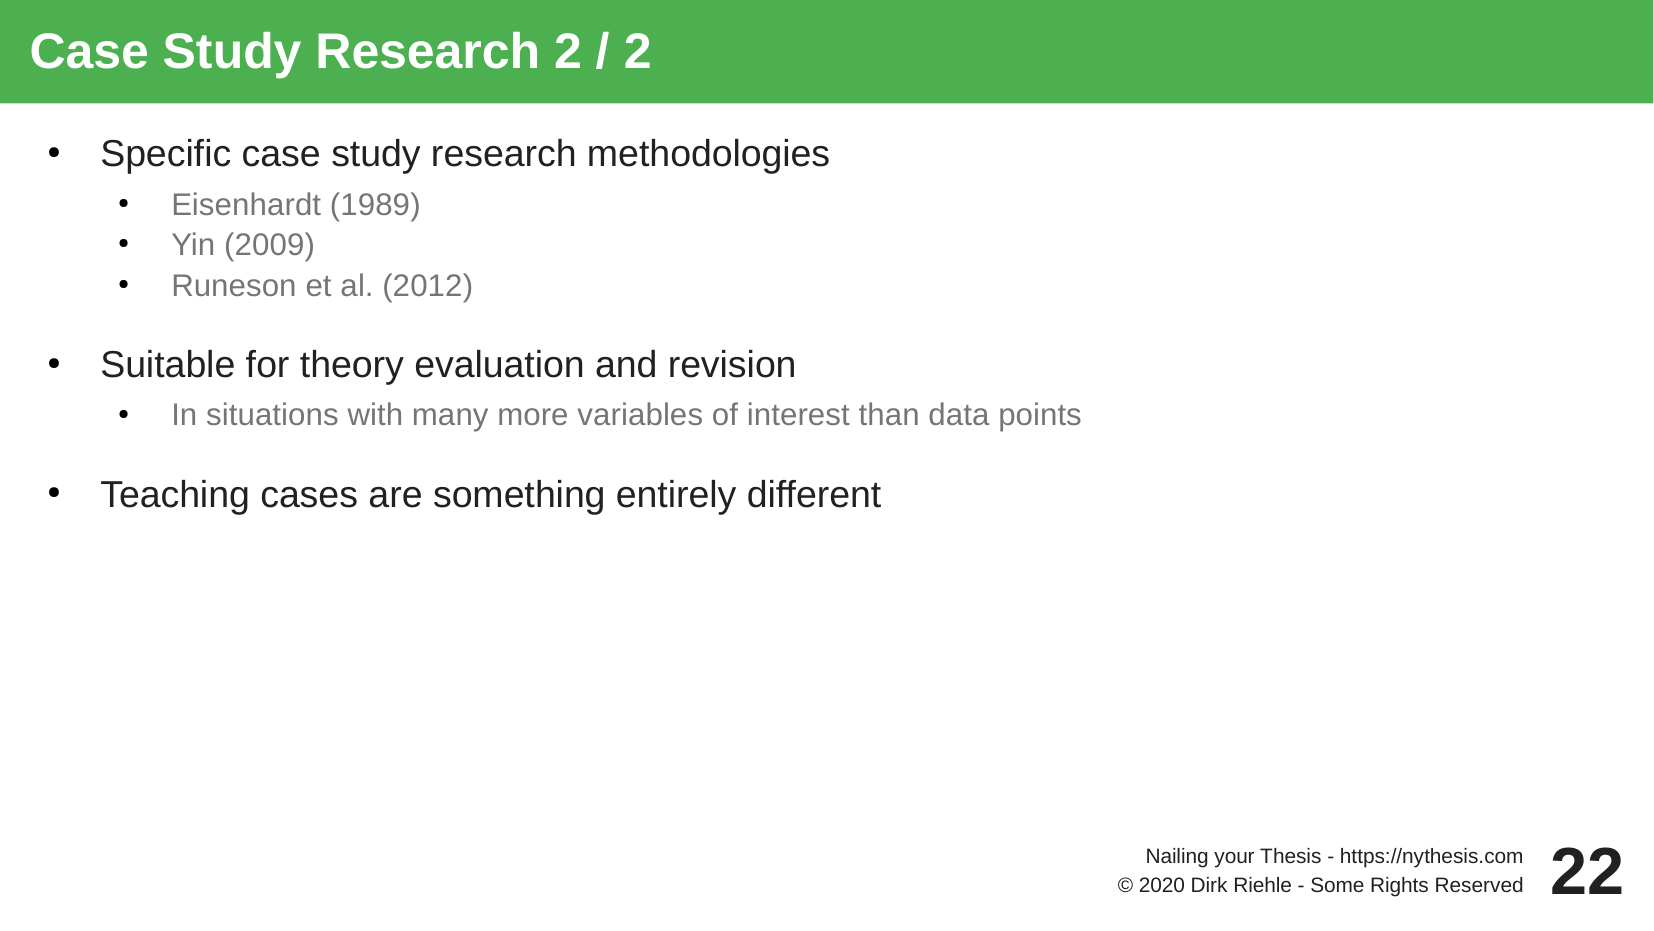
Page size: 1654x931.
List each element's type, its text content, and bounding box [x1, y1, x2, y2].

title Case Study Research 2 / 2 [0, 0, 1654, 104]
list Specific case study research methodologies Eisenhardt (1989) Yin (2009) Runeson et al. (2012) Suitable for theory evaluation and revision In situations with many more variables of interest than data points Teaching cases are something entirely different [29, 132, 1625, 813]
